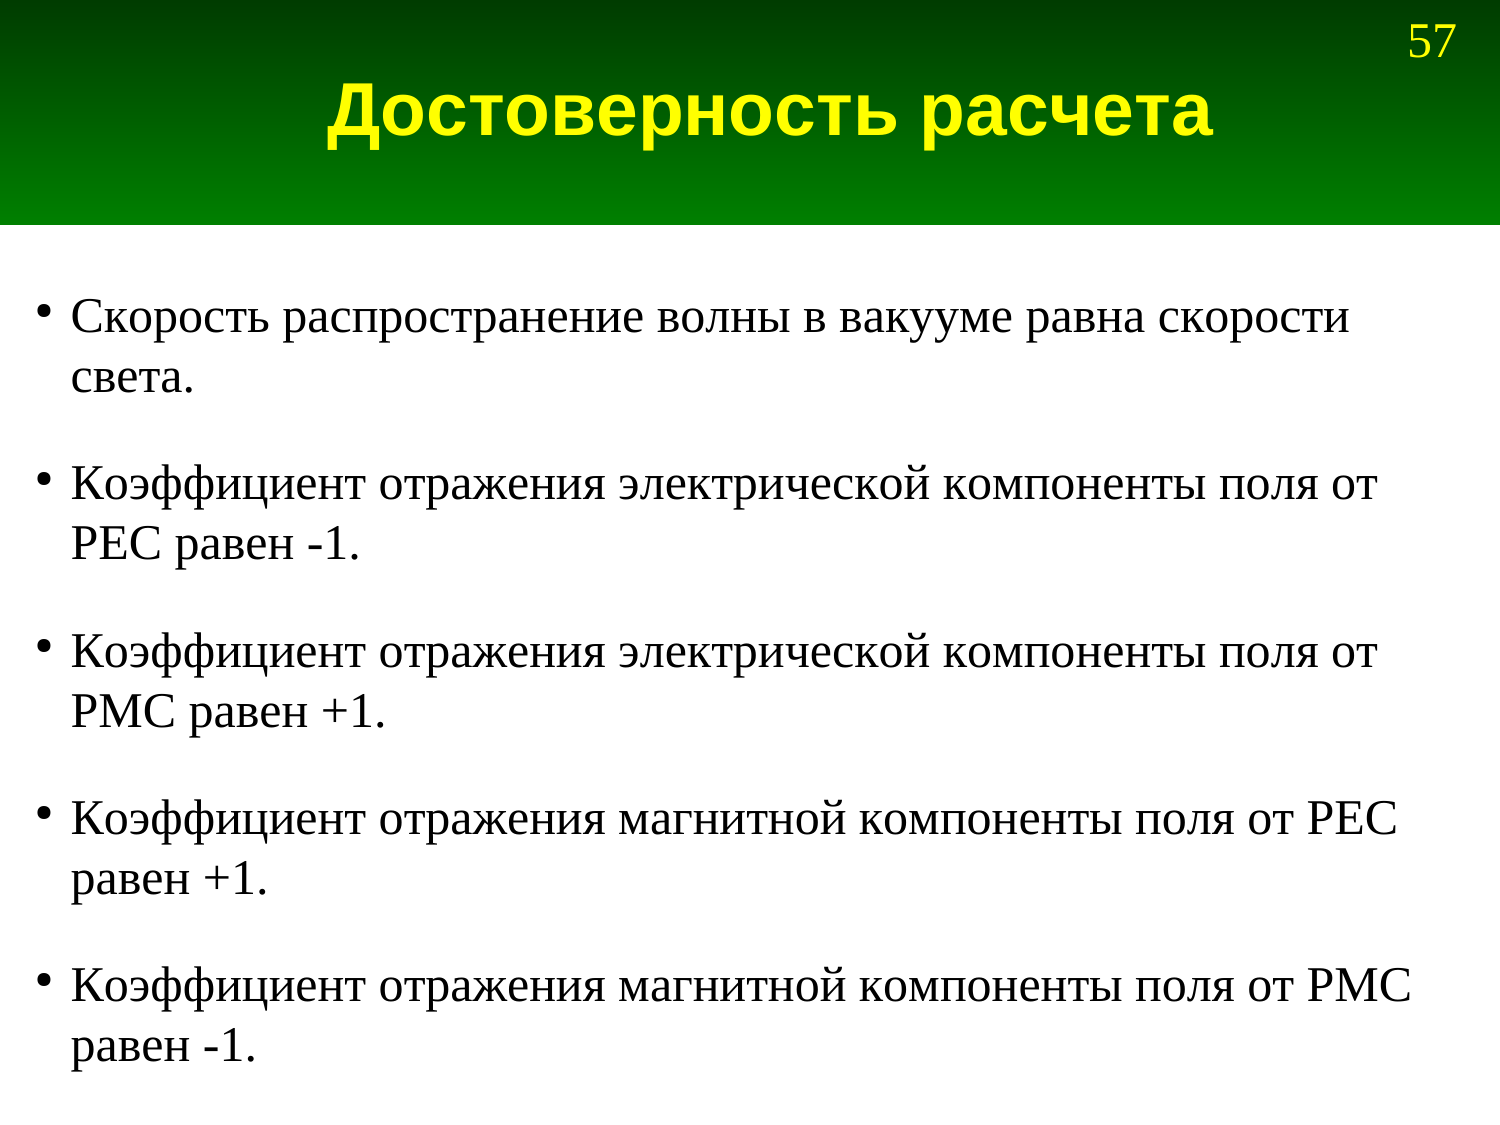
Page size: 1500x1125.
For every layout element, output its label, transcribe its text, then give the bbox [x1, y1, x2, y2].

title Достоверность расчета [100, 7, 1441, 204]
text_box Скорость распространение волны в вакууме равна скорости света. Коэффициент отражения электрической компоненты поля от PEC равен -1. Коэффициент отражения электрической компоненты поля от PMC равен +1. Коэффициент отражения магнитной компоненты поля от PEC равен +1. Коэффициент отражения магнитной компоненты поля от PMC равен -1. [20, 275, 1473, 1079]
